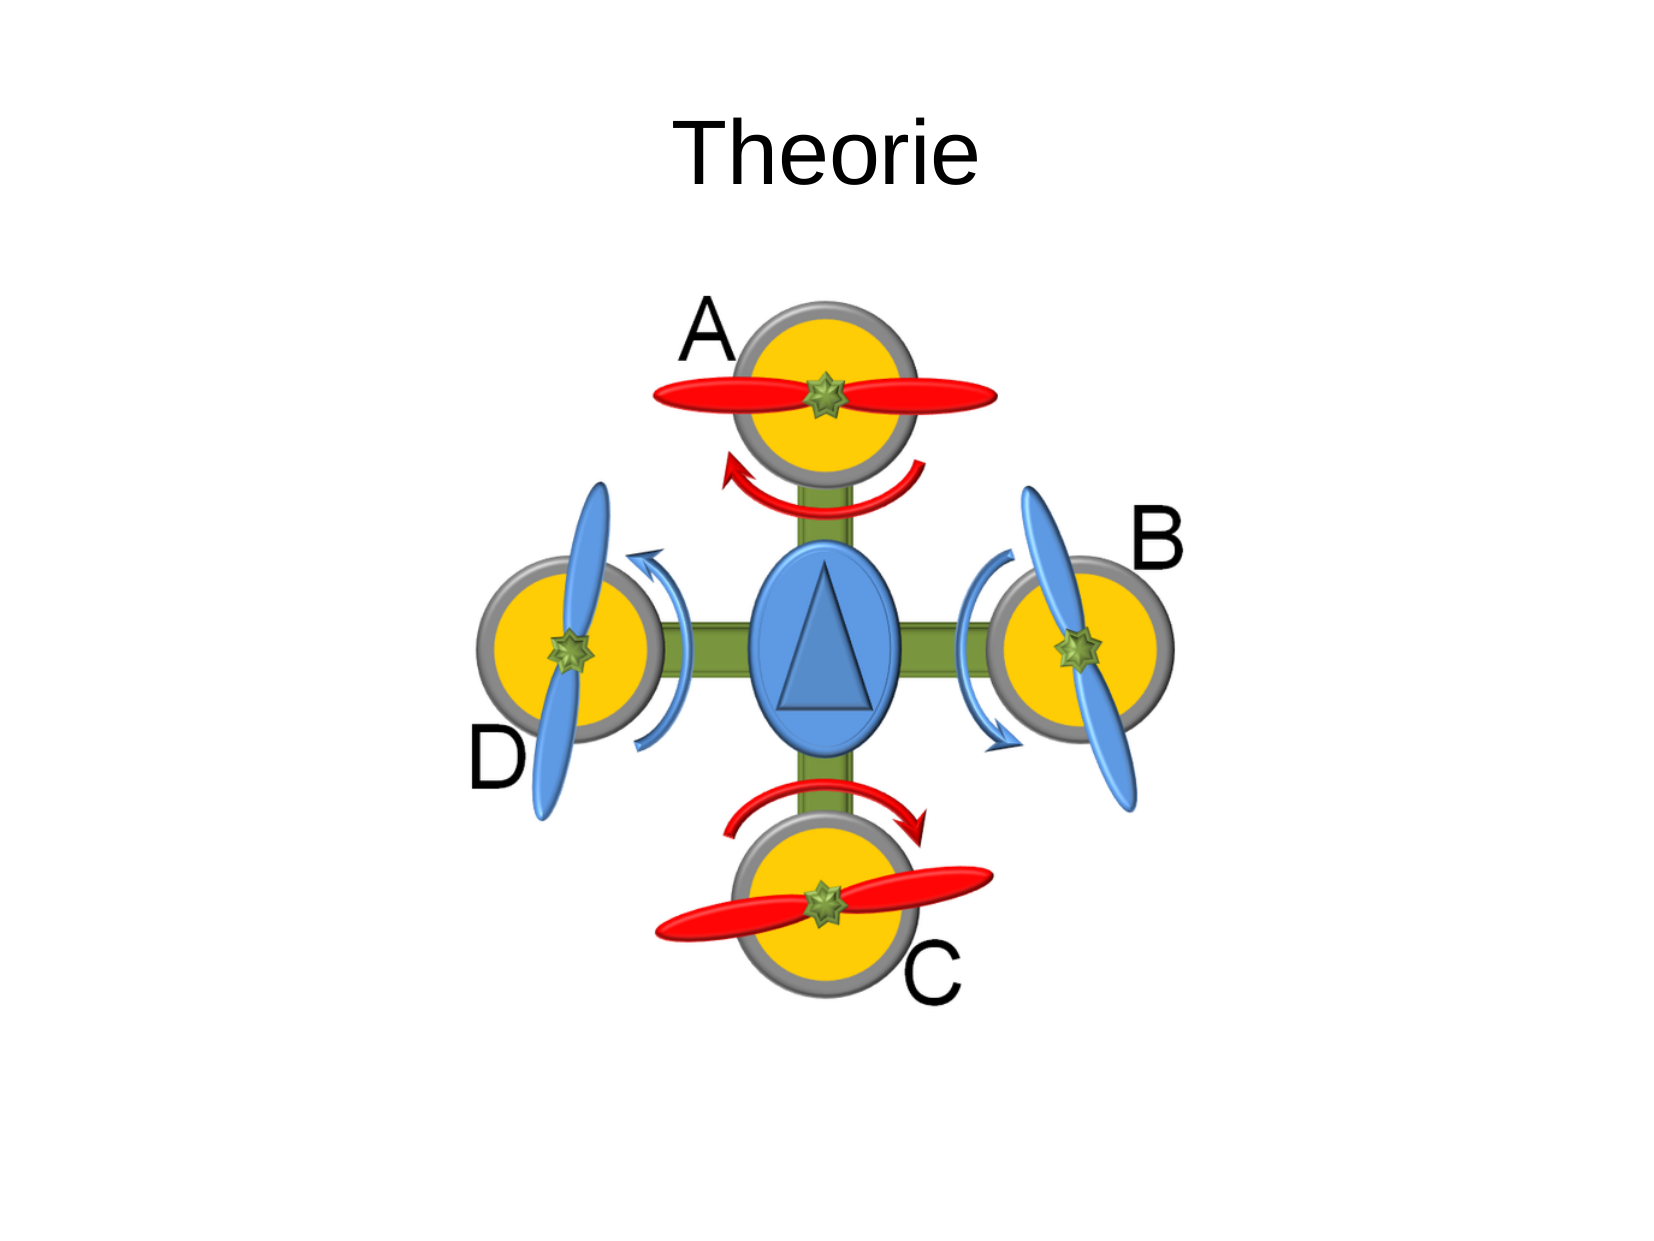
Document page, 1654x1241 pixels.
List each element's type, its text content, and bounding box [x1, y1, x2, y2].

title Theorie [82, 49, 1571, 257]
picture [465, 290, 1188, 1010]
